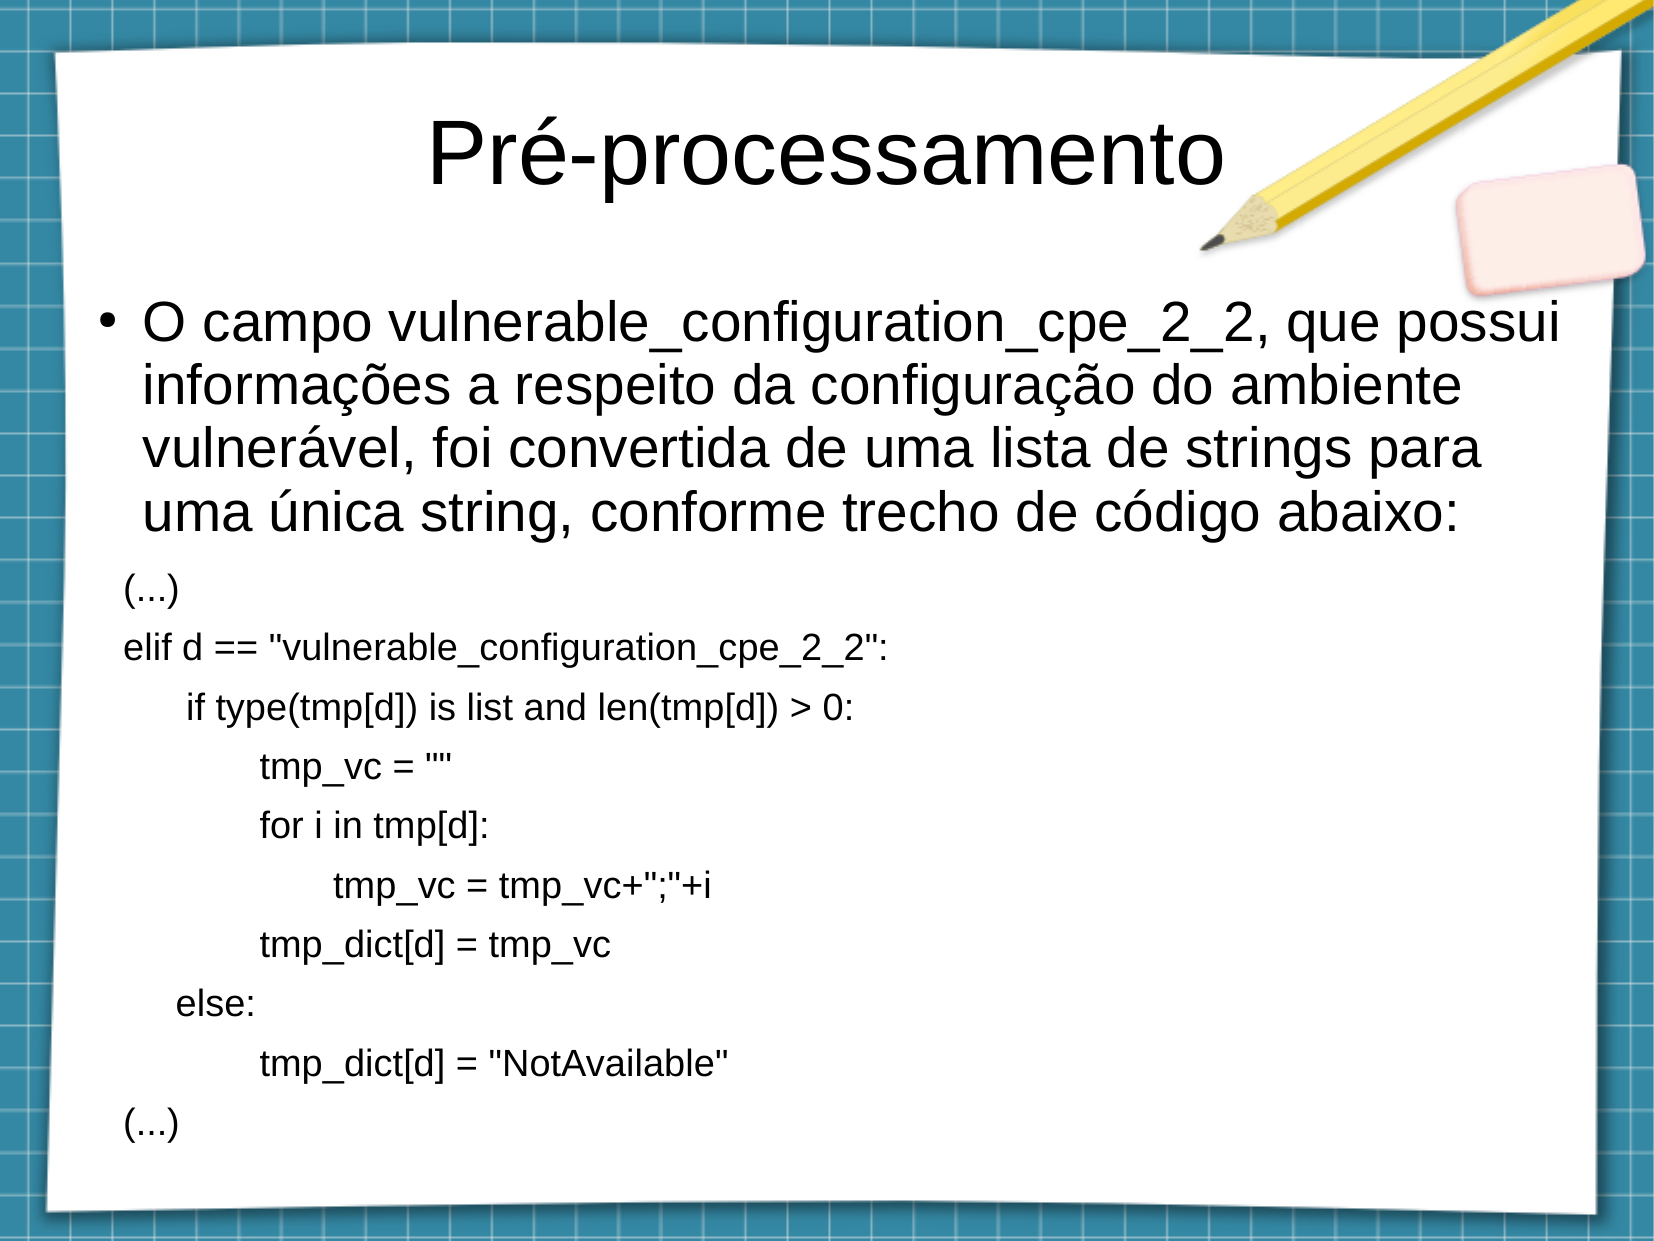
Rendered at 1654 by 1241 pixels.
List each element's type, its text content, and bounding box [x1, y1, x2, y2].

list O campo vulnerable_configuration_cpe_2_2, que possui informações a respeito da configuração do ambiente vulnerável, foi convertida de uma lista de strings para uma única string, conforme trecho de código abaixo: [82, 290, 1571, 603]
picture [0, 0, 1654, 1241]
title Pré-processamento [82, 49, 1571, 257]
list (...) elif d == "vulnerable_configuration_cpe_2_2": if type(tmp[d]) is list and len(tmp[d]) > 0: tmp_vc = "" for i in tmp[d]: tmp_vc = tmp_vc+";"+i tmp_dict[d] = tmp_vc else: tmp_dict[d] = "NotAvailable" (...) [82, 566, 1536, 1146]
